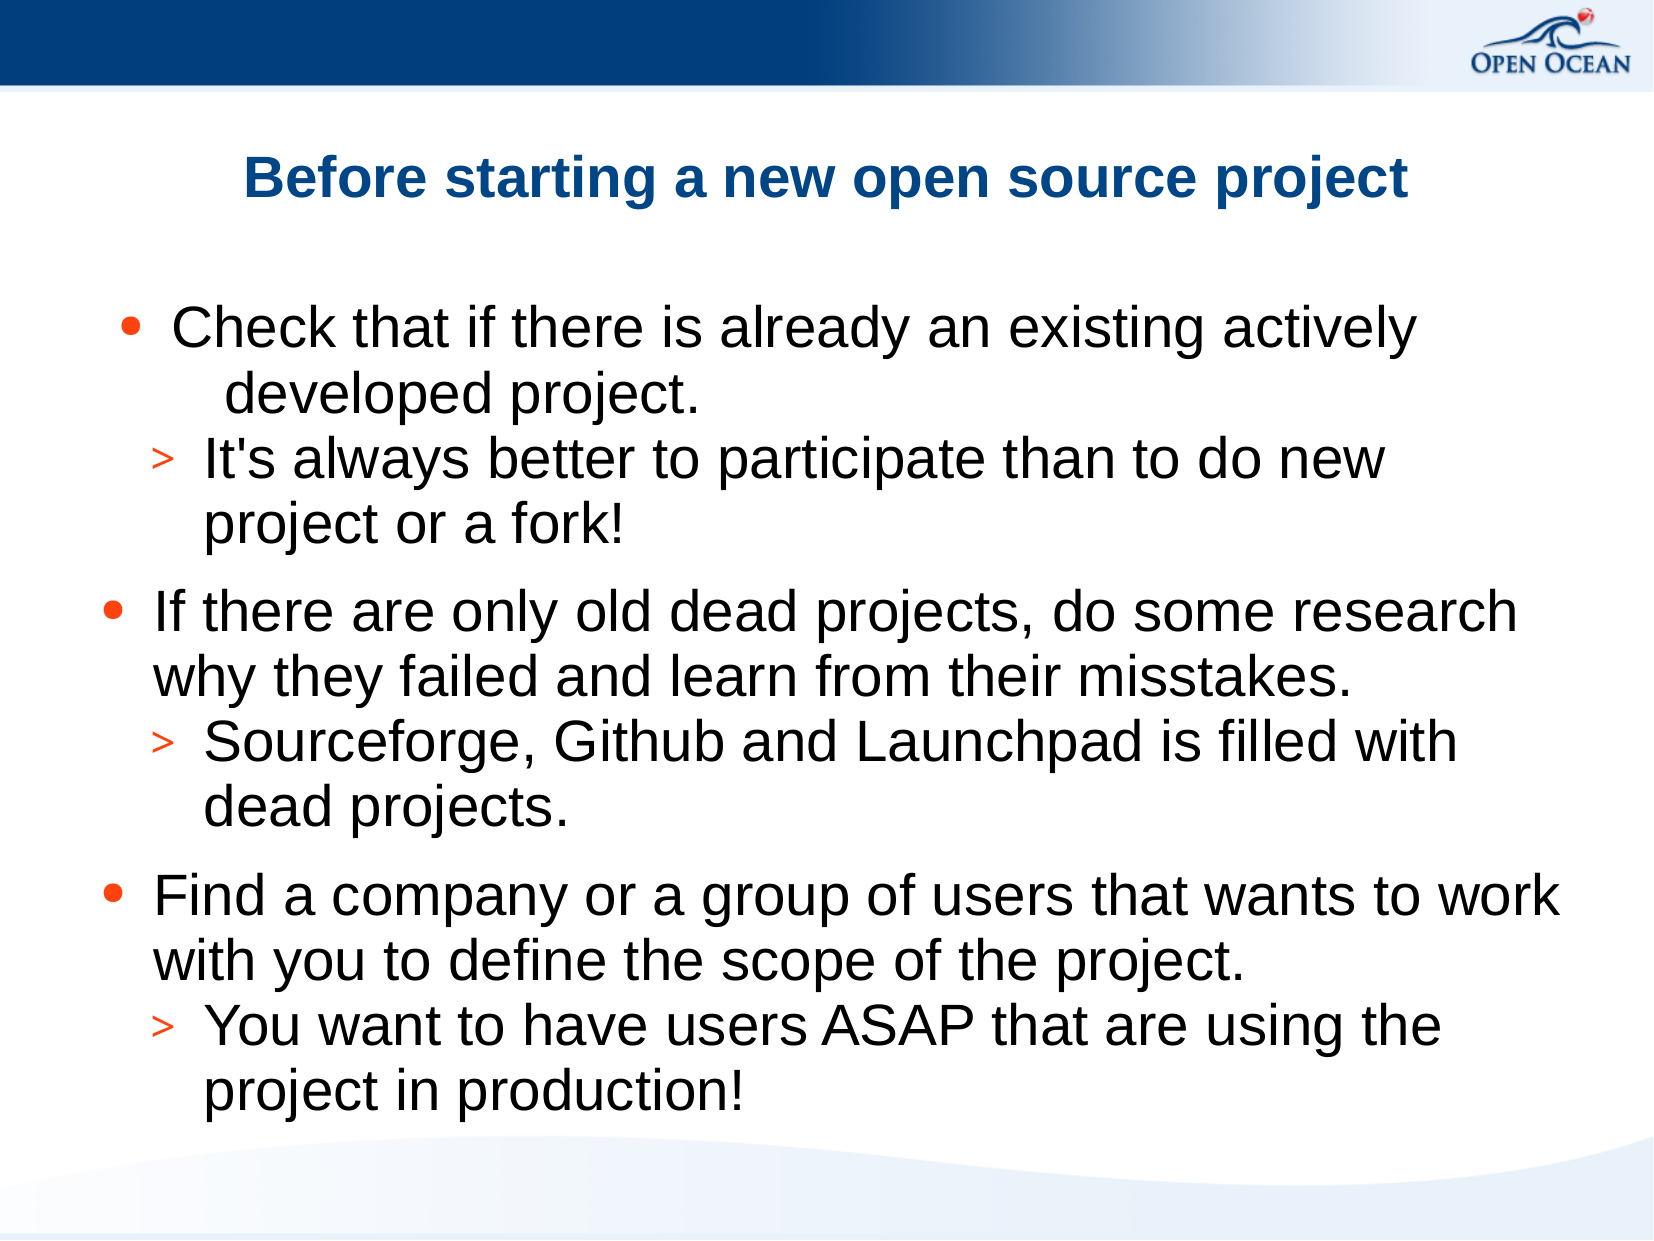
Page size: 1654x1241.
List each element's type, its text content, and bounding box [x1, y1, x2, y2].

title Before starting a new open source project [82, 95, 1571, 259]
list Check that if there is already an existing actively developed project. It's always better to participate than to do new project or a fork! If there are only old dead projects, do some research why they failed and learn from their misstakes. Sourceforge, Github and Launchpad is filled with dead projects. Find a company or a group of users that wants to work with you to define the scope of the project. You want to have users ASAP that are using the project in production! [82, 295, 1571, 1123]
picture [0, 0, 1654, 1240]
